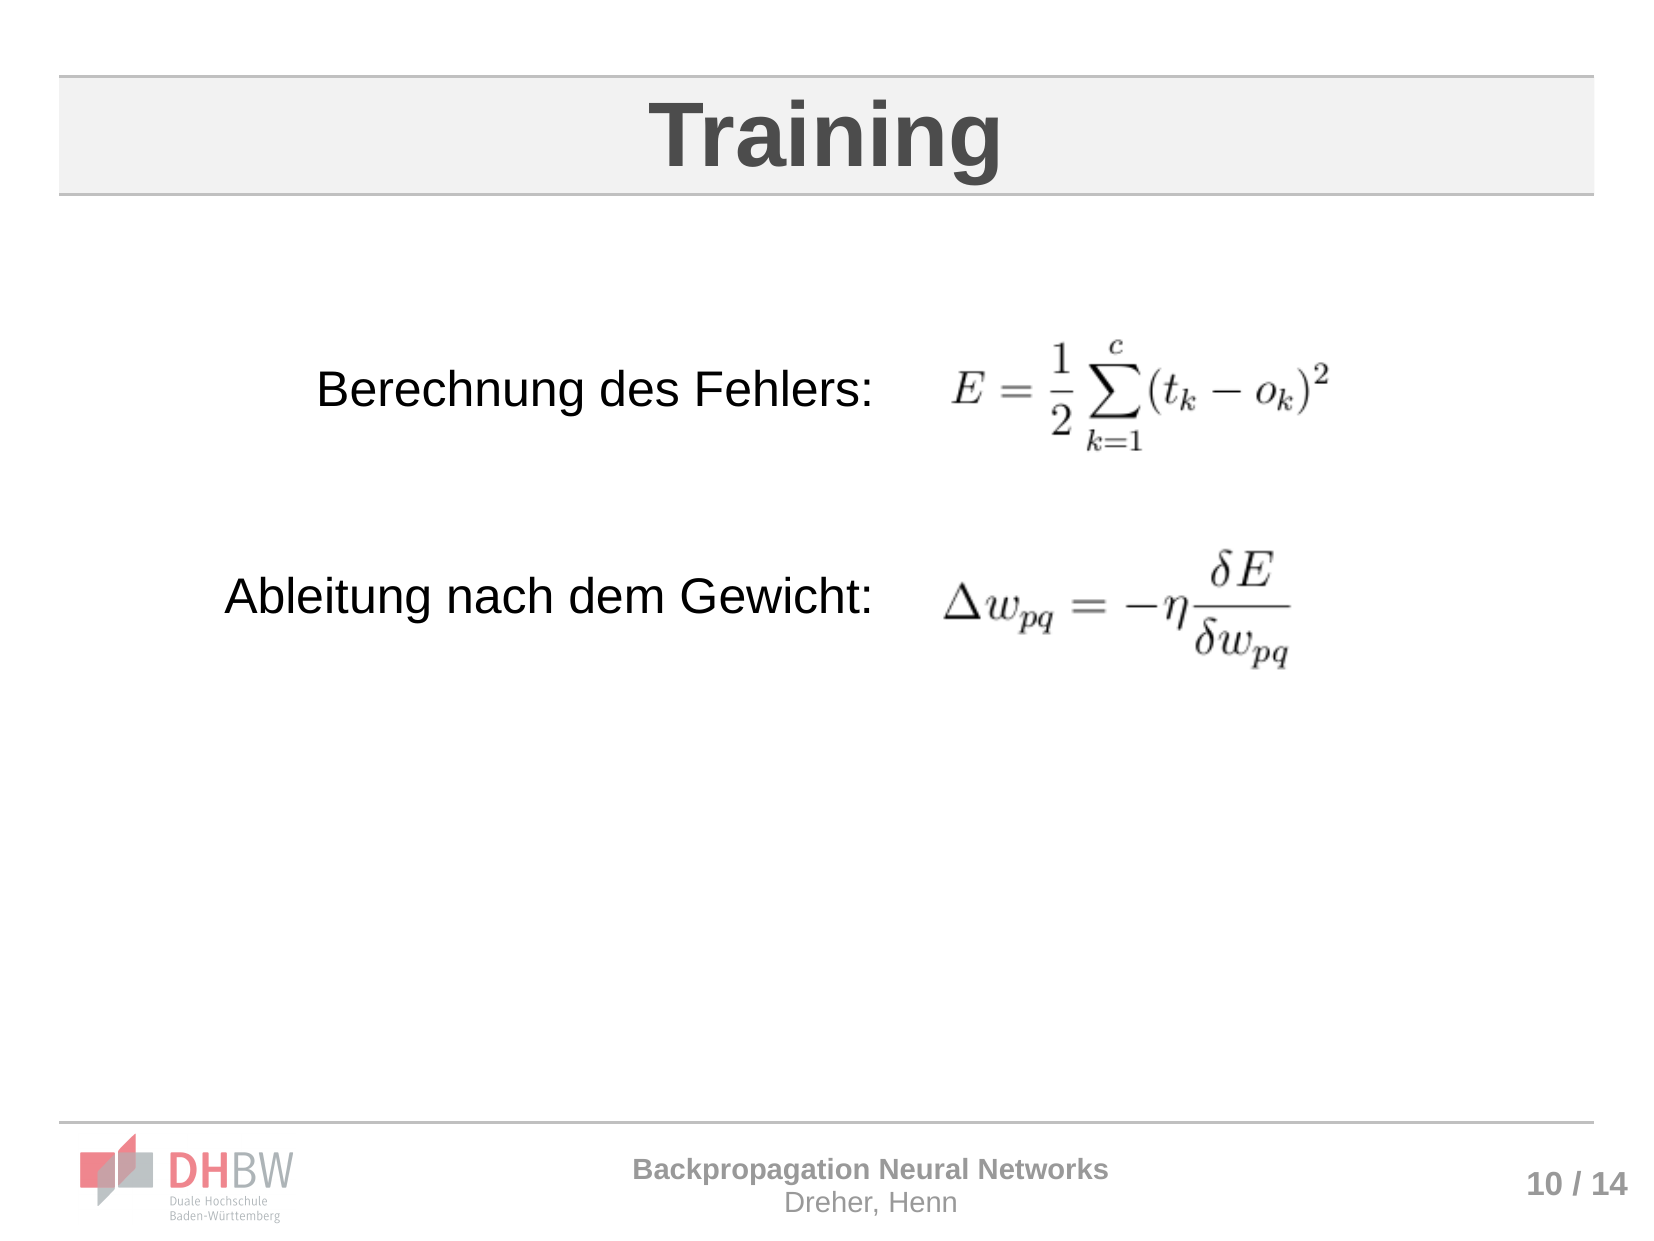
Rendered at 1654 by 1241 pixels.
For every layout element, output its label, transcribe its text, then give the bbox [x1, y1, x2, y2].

title Training [59, 31, 1595, 239]
picture [918, 501, 1317, 680]
text_box Berechnung des Fehlers: [301, 354, 890, 425]
text_box Ableitung nach dem Gewicht: [209, 561, 890, 632]
picture [918, 324, 1362, 486]
picture [78, 1133, 296, 1225]
